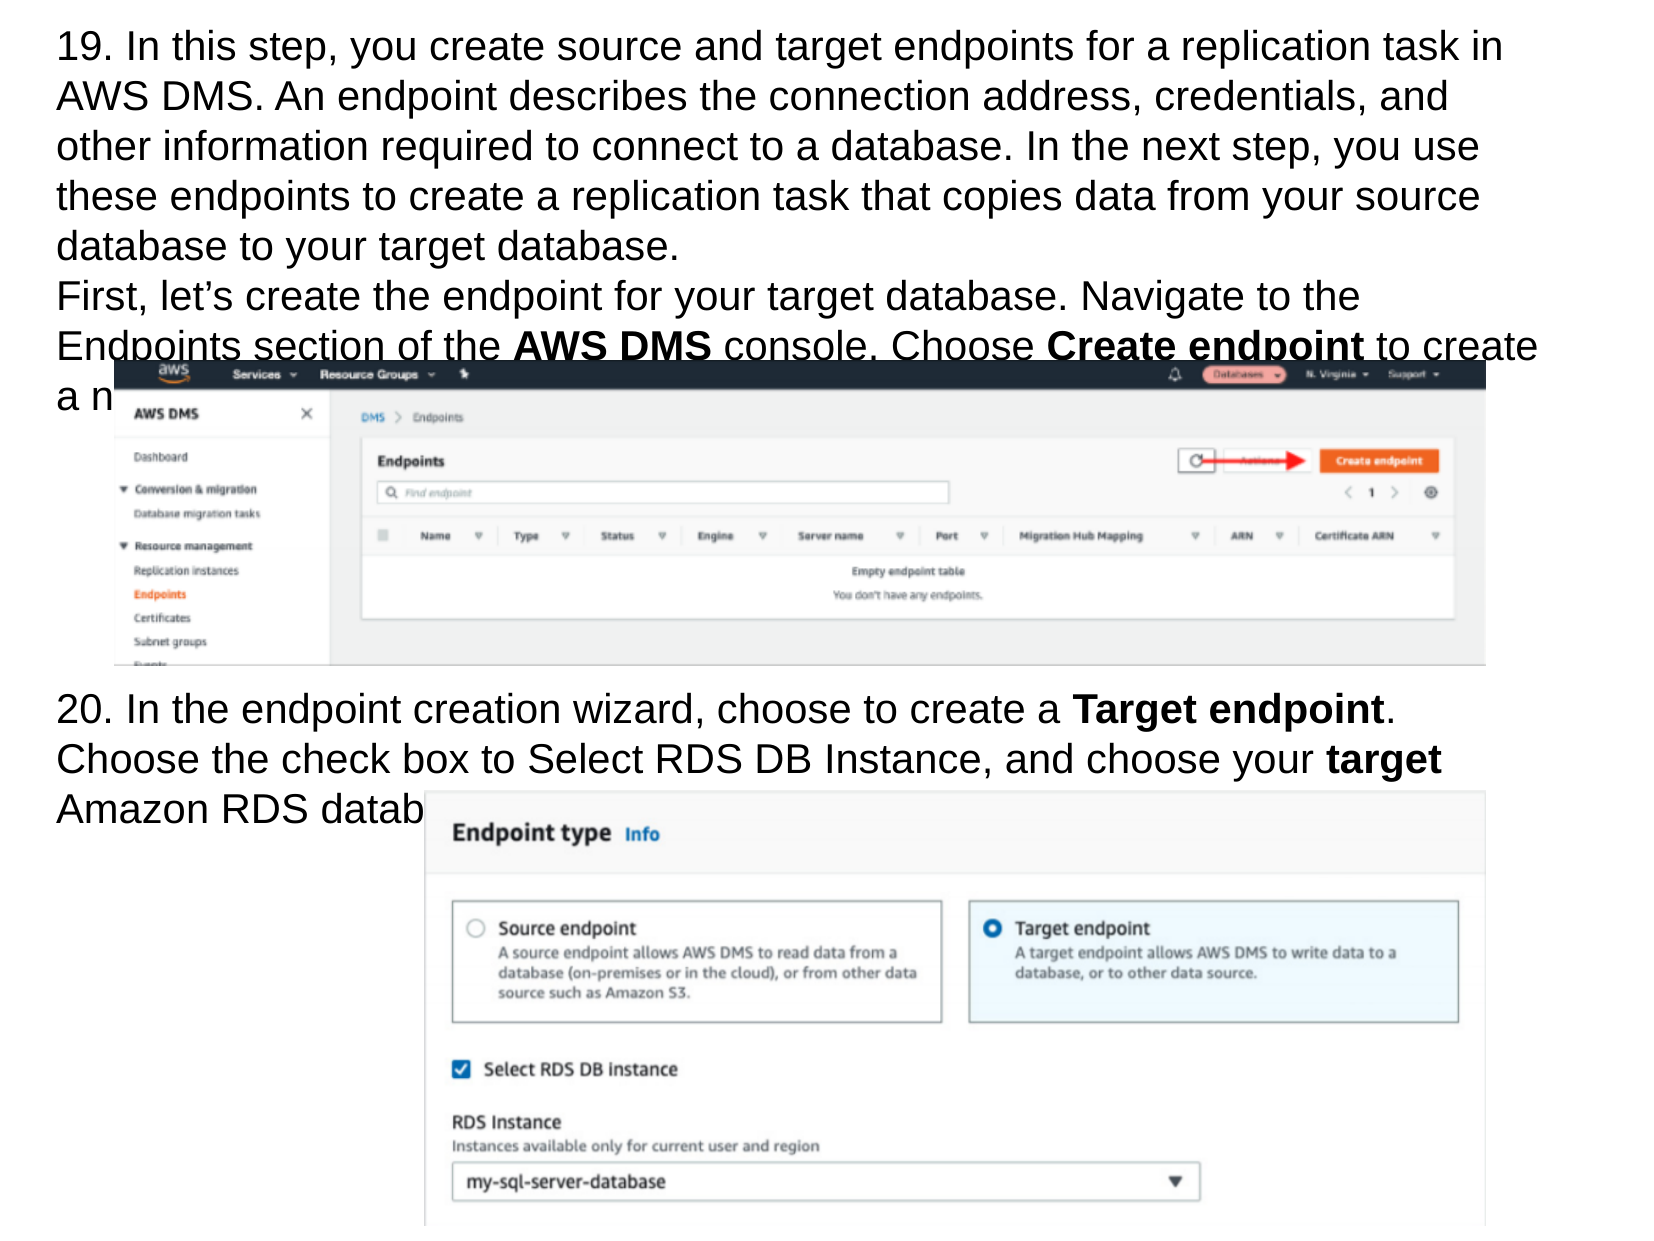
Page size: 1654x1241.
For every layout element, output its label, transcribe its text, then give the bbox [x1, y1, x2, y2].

text_box 20. In the endpoint creation wizard, choose to create a Target endpoint. Choose the check box to Select RDS DB Instance, and choose your target Amazon RDS database in the dropdown. [55, 682, 1545, 857]
picture [424, 790, 1486, 1226]
picture [114, 360, 1486, 666]
text_box 19. In this step, you create source and target endpoints for a replication task in AWS DMS. An endpoint describes the connection address, credentials, and other information required to connect to a database. In the next step, you use these endpoints to create a replication task that copies data from your source database to your target database. First, let’s create the endpoint for your target database. Navigate to the Endpoints section of the AWS DMS console. Choose Create endpoint to create a new endpoint. [55, 18, 1545, 381]
